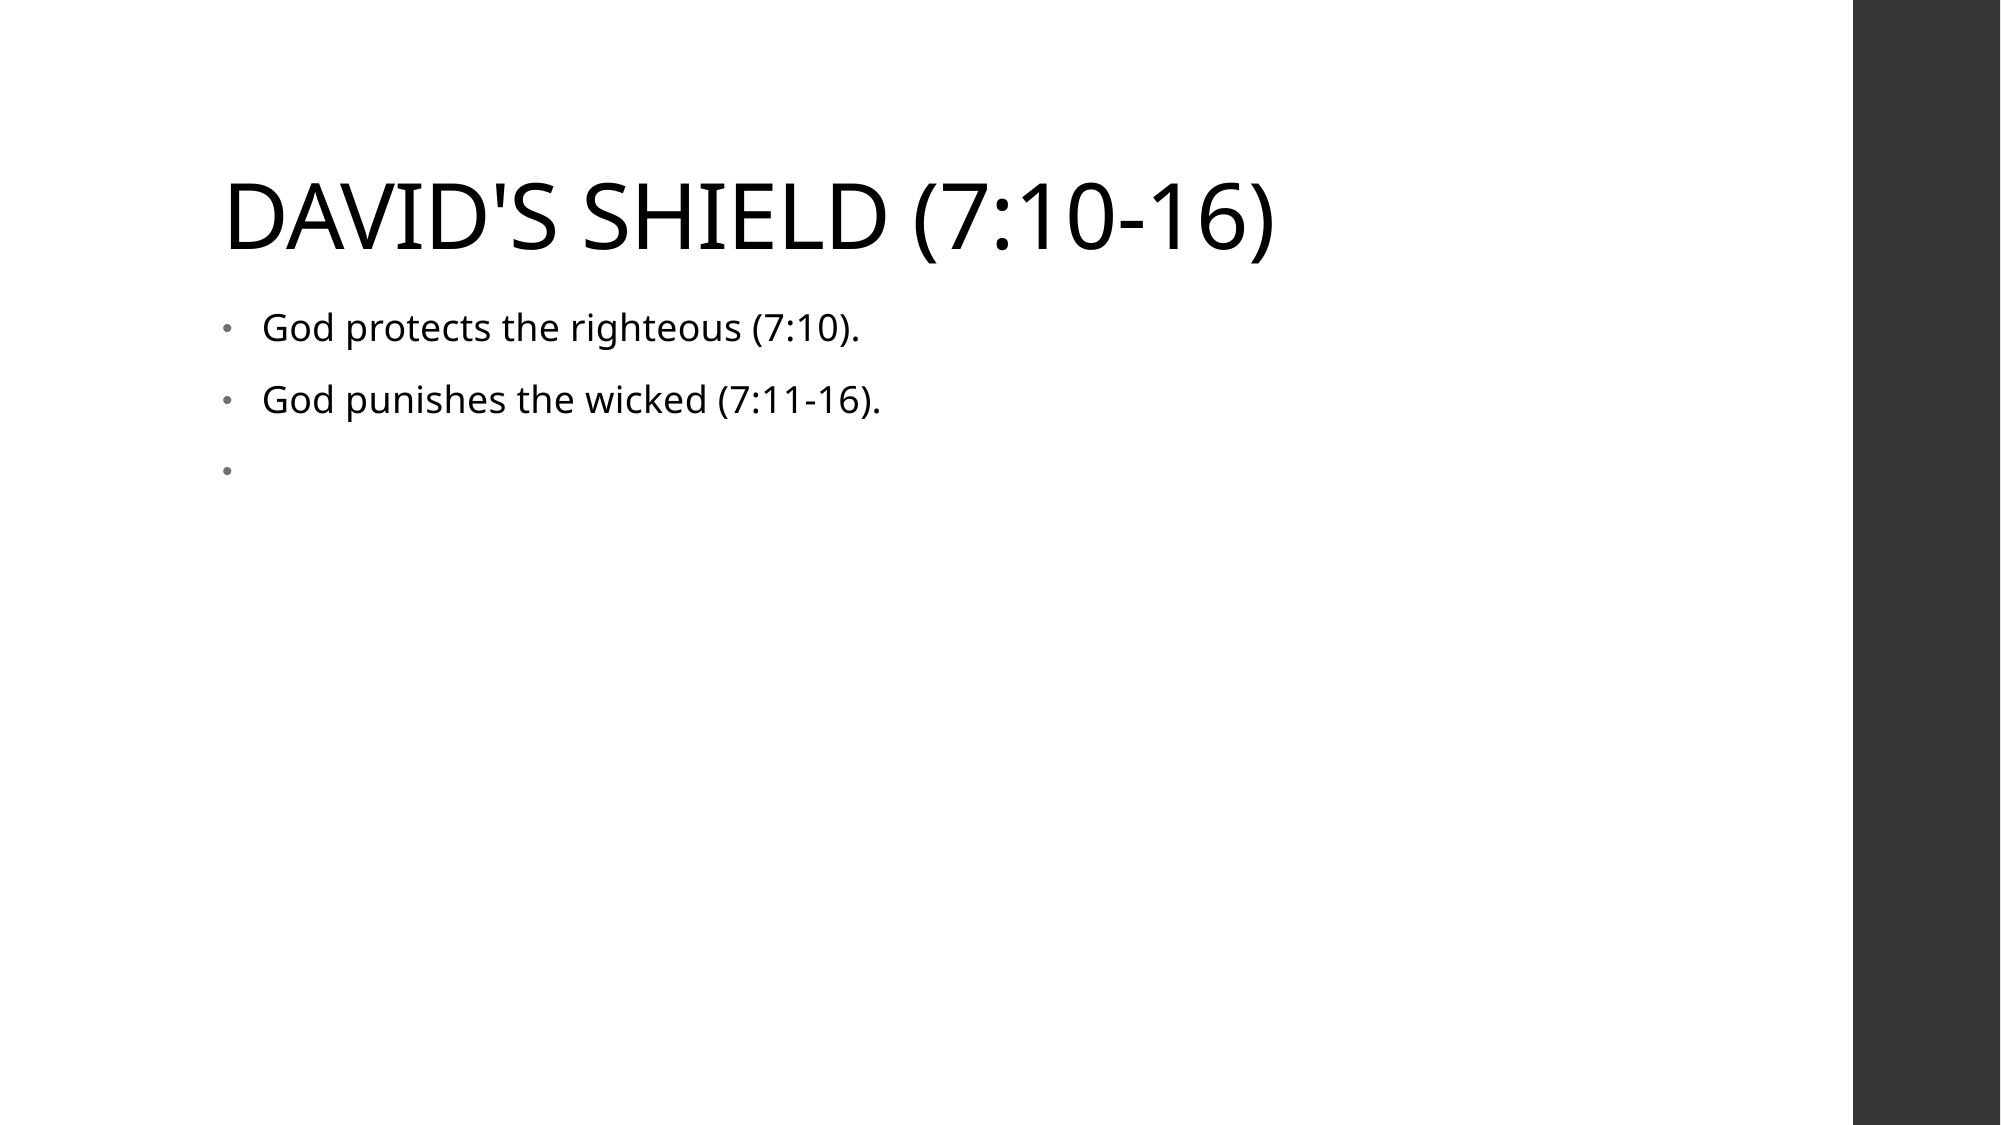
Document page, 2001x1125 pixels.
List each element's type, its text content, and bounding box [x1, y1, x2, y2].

list God protects the righteous (7:10). God punishes the wicked (7:11-16). [206, 299, 1617, 1014]
title DAVID'S SHIELD (7:10-16) [206, 60, 1797, 278]
